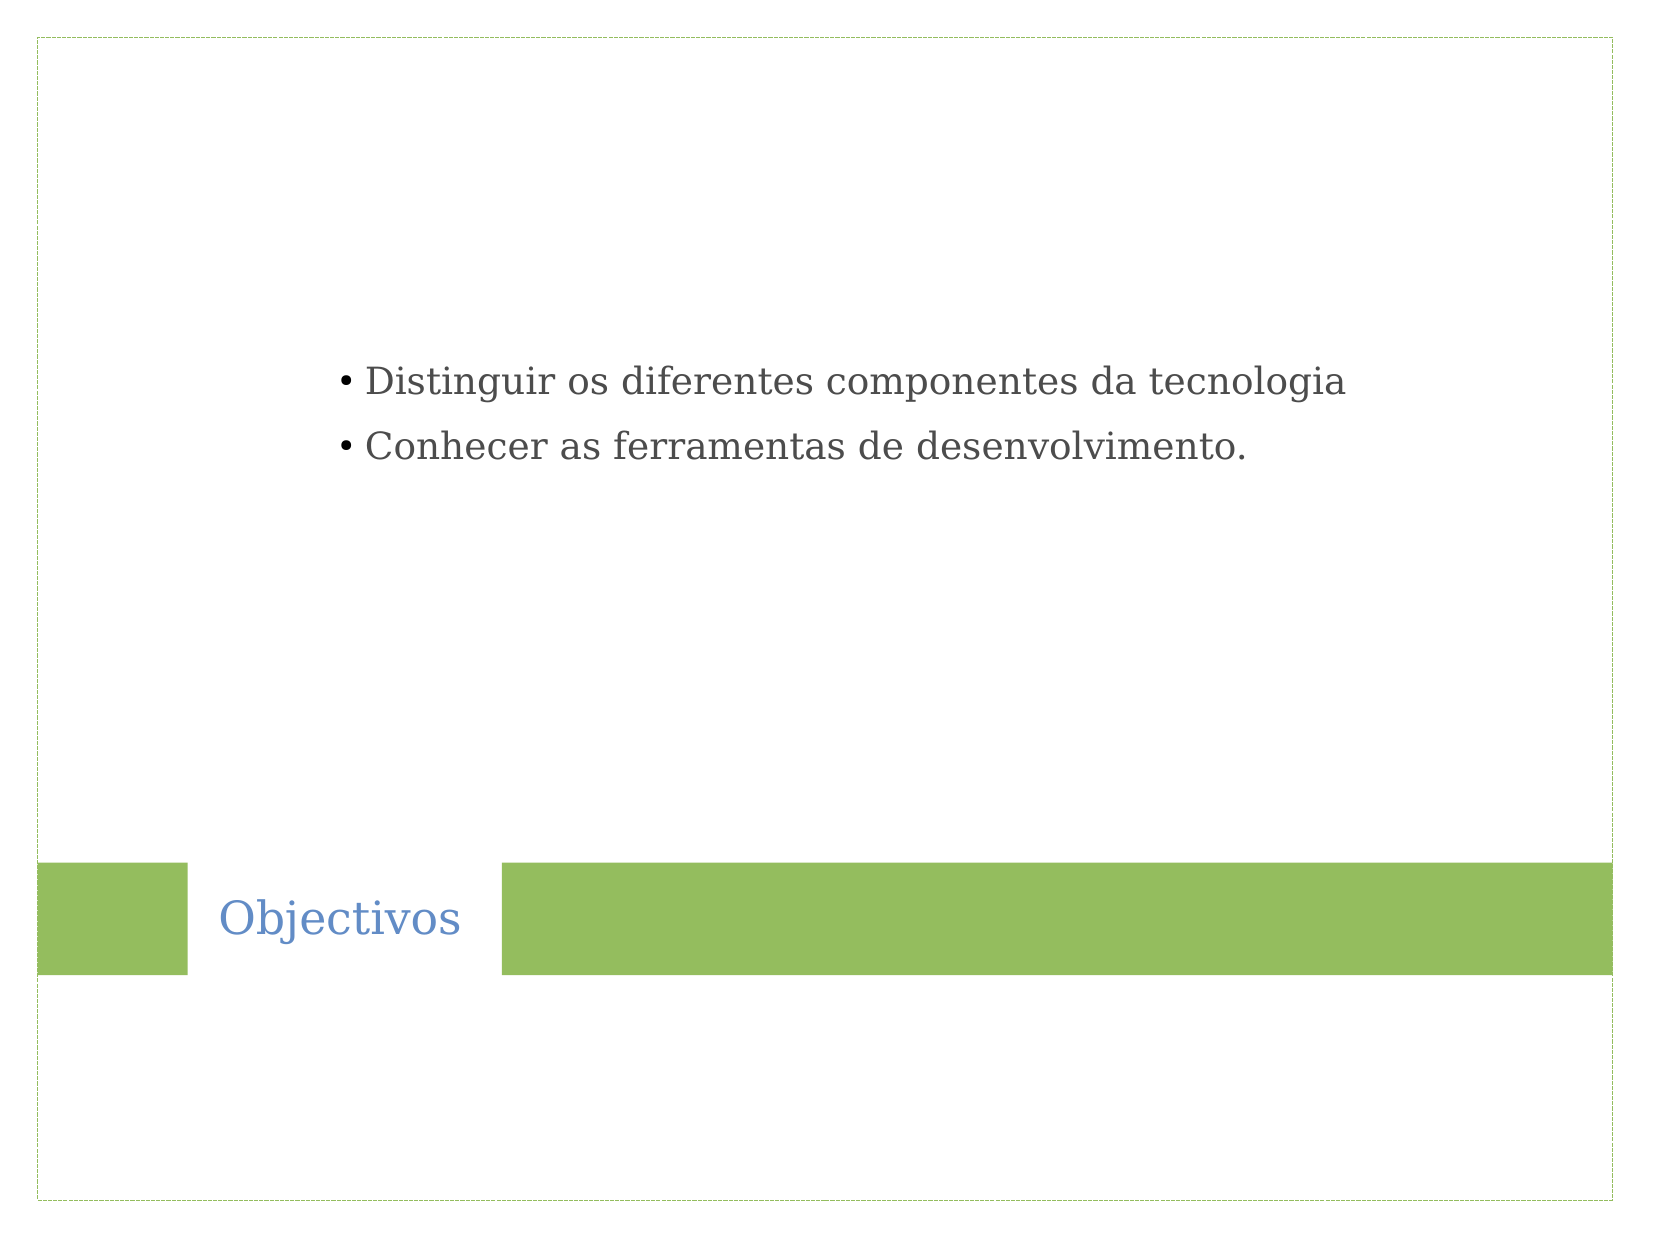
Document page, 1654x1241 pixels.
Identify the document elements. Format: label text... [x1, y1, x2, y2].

text_box [501, 862, 1613, 976]
text_box Distinguir os diferentes componentes da tecnologia Conhecer as ferramentas de desenvolvimento. [324, 330, 1413, 479]
text_box Objectivos [203, 884, 478, 953]
text_box [37, 862, 188, 976]
